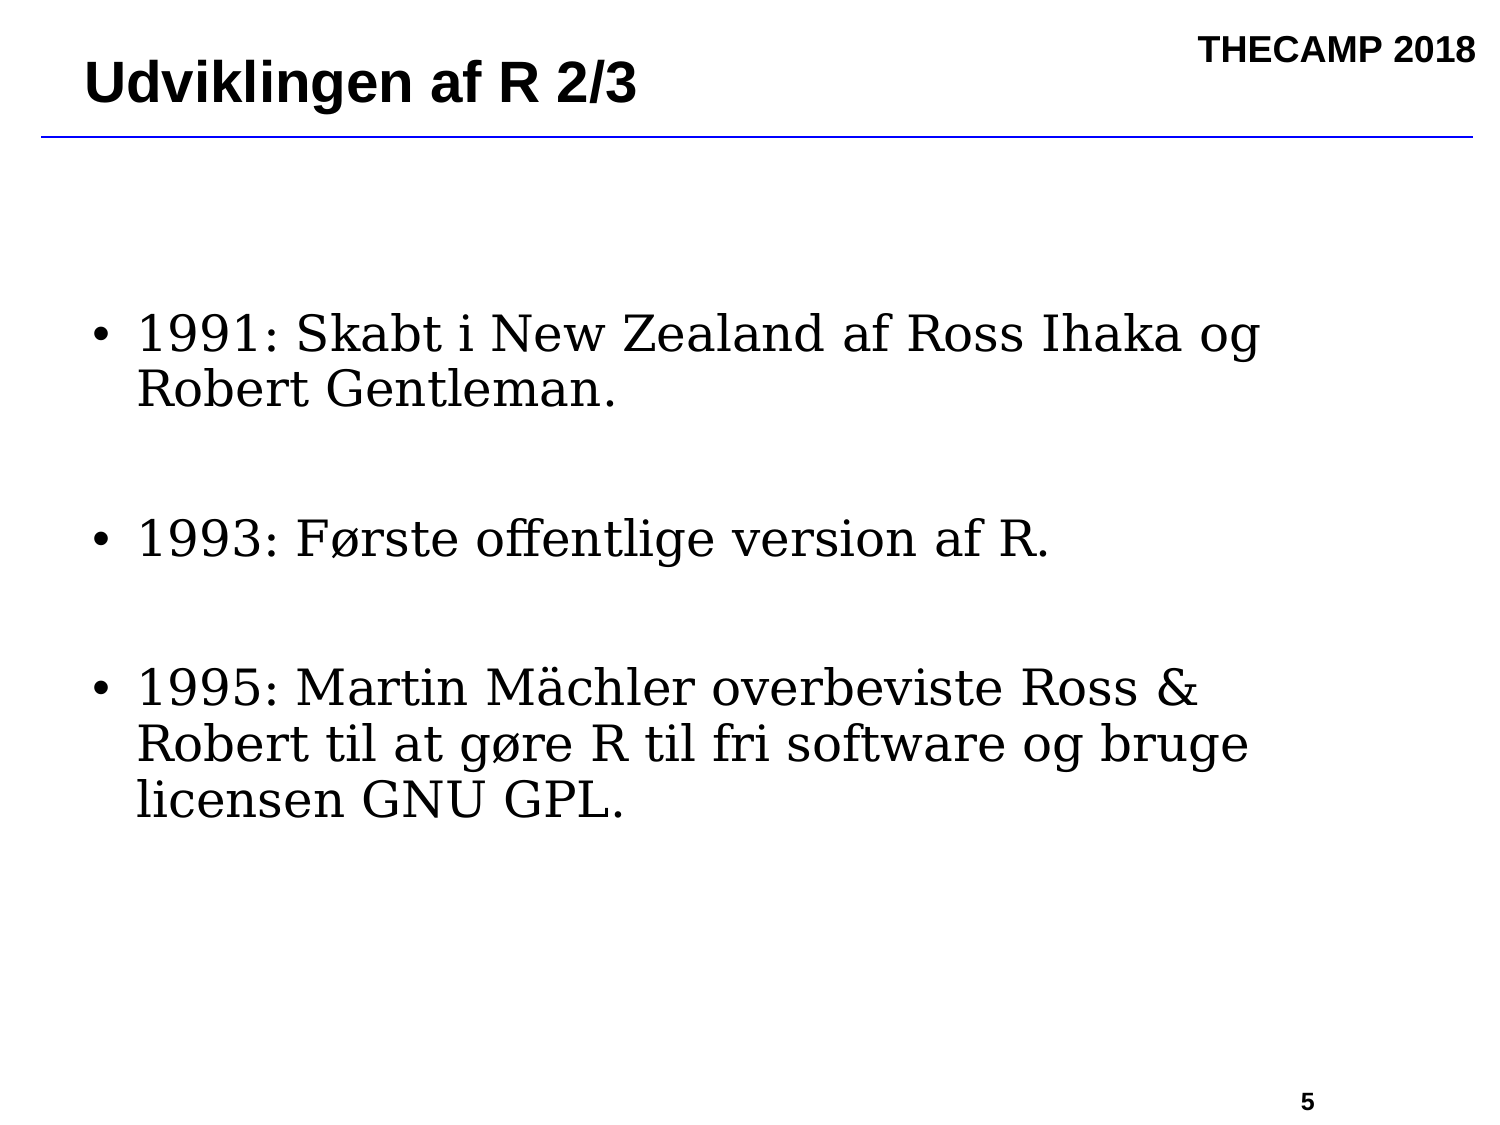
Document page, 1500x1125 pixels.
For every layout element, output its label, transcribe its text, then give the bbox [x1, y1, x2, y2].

list 1991: Skabt i New Zealand af Ross Ihaka og Robert Gentleman. 1993: Første offentlige version af R. 1995: Martin Mächler overbeviste Ross & Robert til at gøre R til fri software og bruge licensen GNU GPL. [78, 147, 1388, 1017]
title Udviklingen af R 2/3 [76, 42, 1424, 135]
